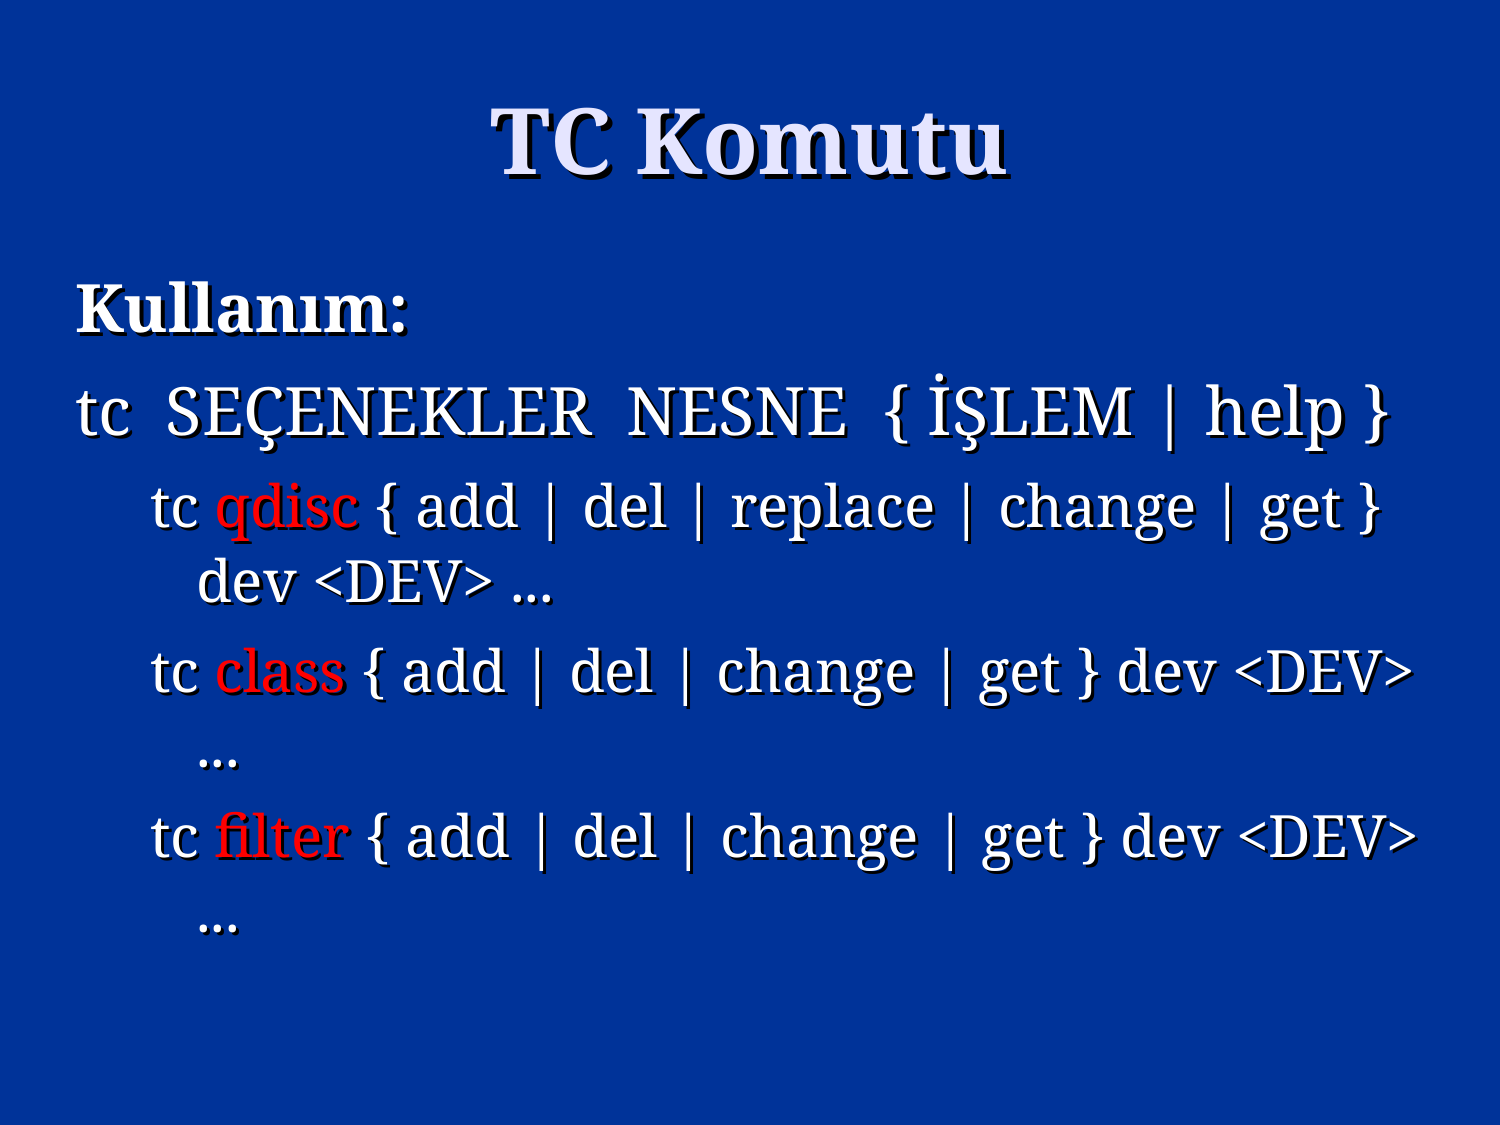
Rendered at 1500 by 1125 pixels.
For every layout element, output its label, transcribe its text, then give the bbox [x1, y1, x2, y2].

list Kullanım: tc SEÇENEKLER NESNE { İŞLEM | help } tc qdisc { add | del | replace | change | get } dev <DEV> ... tc class { add | del | change | get } dev <DEV> ... tc filter { add | del | change | get } dev <DEV> ... [74, 263, 1425, 1006]
title TC Komutu [74, 31, 1425, 246]
